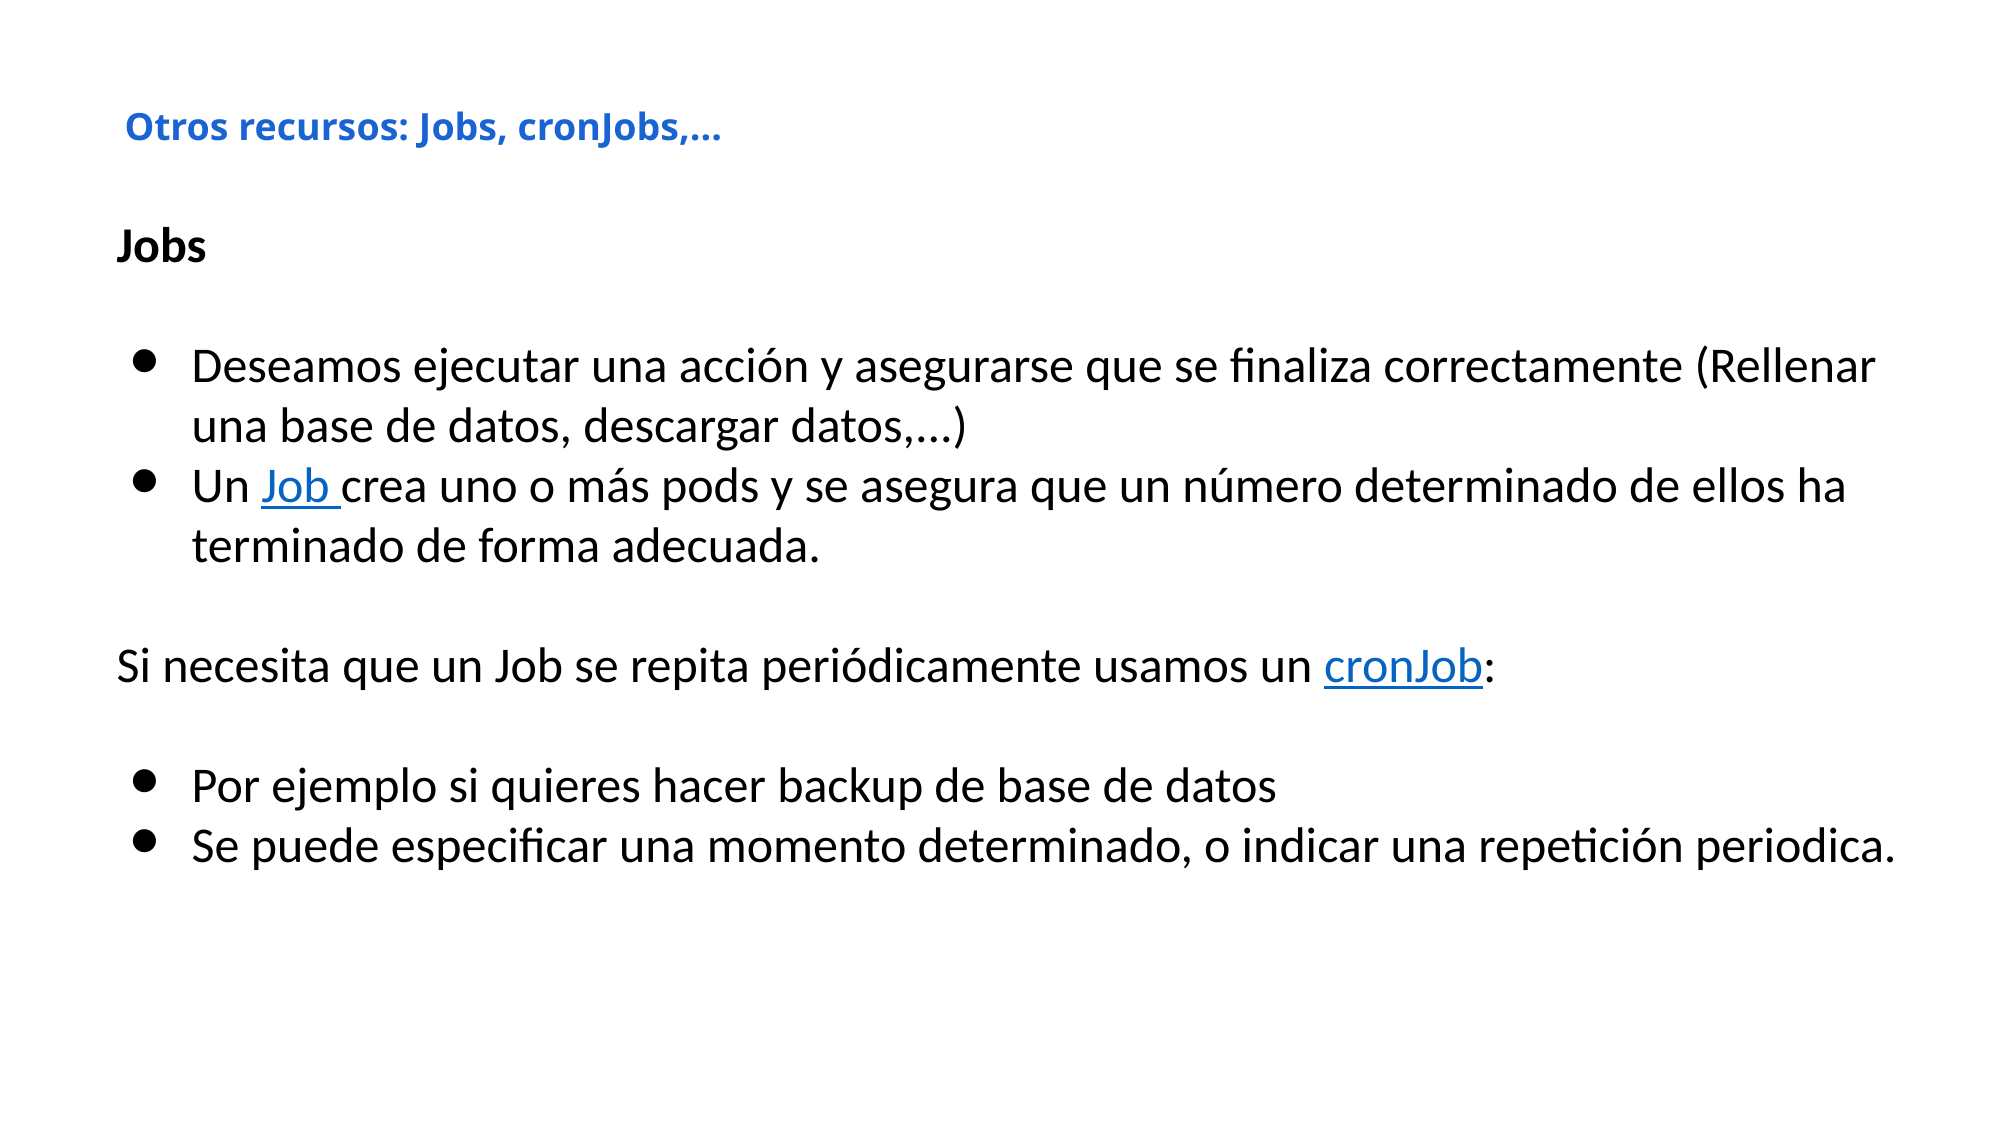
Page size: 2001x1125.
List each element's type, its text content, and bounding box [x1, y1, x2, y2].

text_box Otros recursos: Jobs, cronJobs,... [124, 100, 733, 152]
text_box Jobs Deseamos ejecutar una acción y asegurarse que se finaliza correctamente (Rellenar una base de datos, descargar datos,...) Un Job crea uno o más pods y se asegura que un número determinado de ellos ha terminado de forma adecuada. Si necesita que un Job se repita periódicamente usamos un cronJob: Por ejemplo si quieres hacer backup de base de datos Se puede especificar una momento determinado, o indicar una repetición periodica. [101, 205, 1977, 418]
